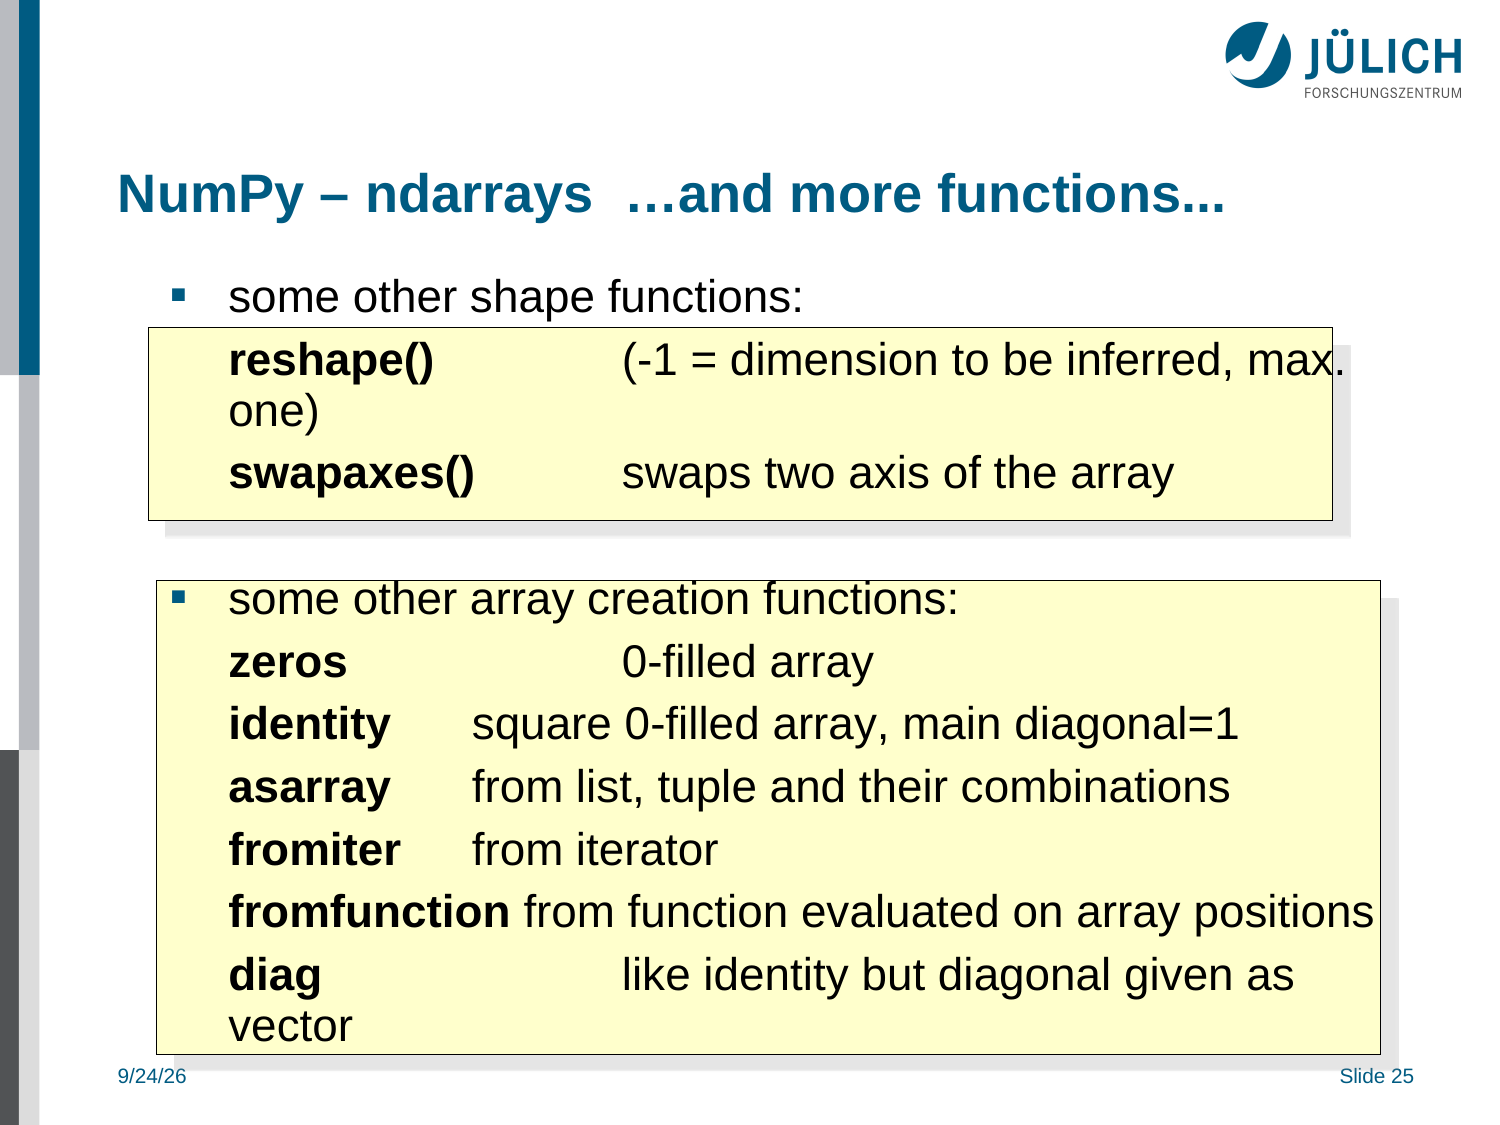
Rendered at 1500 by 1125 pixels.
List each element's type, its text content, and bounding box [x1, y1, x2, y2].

picture [1224, 20, 1461, 98]
list some other shape functions: reshape() (-1 = dimension to be inferred, max. one) swapaxes() swaps two axis of the array some other array creation functions: zeros 0-filled array identity square 0-filled array, main diagonal=1 asarray from list, tuple and their combinations fromiter from iterator fromfunction from function evaluated on array positions diag like identity but diagonal given as vector [115, 270, 1391, 1125]
title NumPy – ndarrays …and more functions... [117, 99, 1393, 288]
